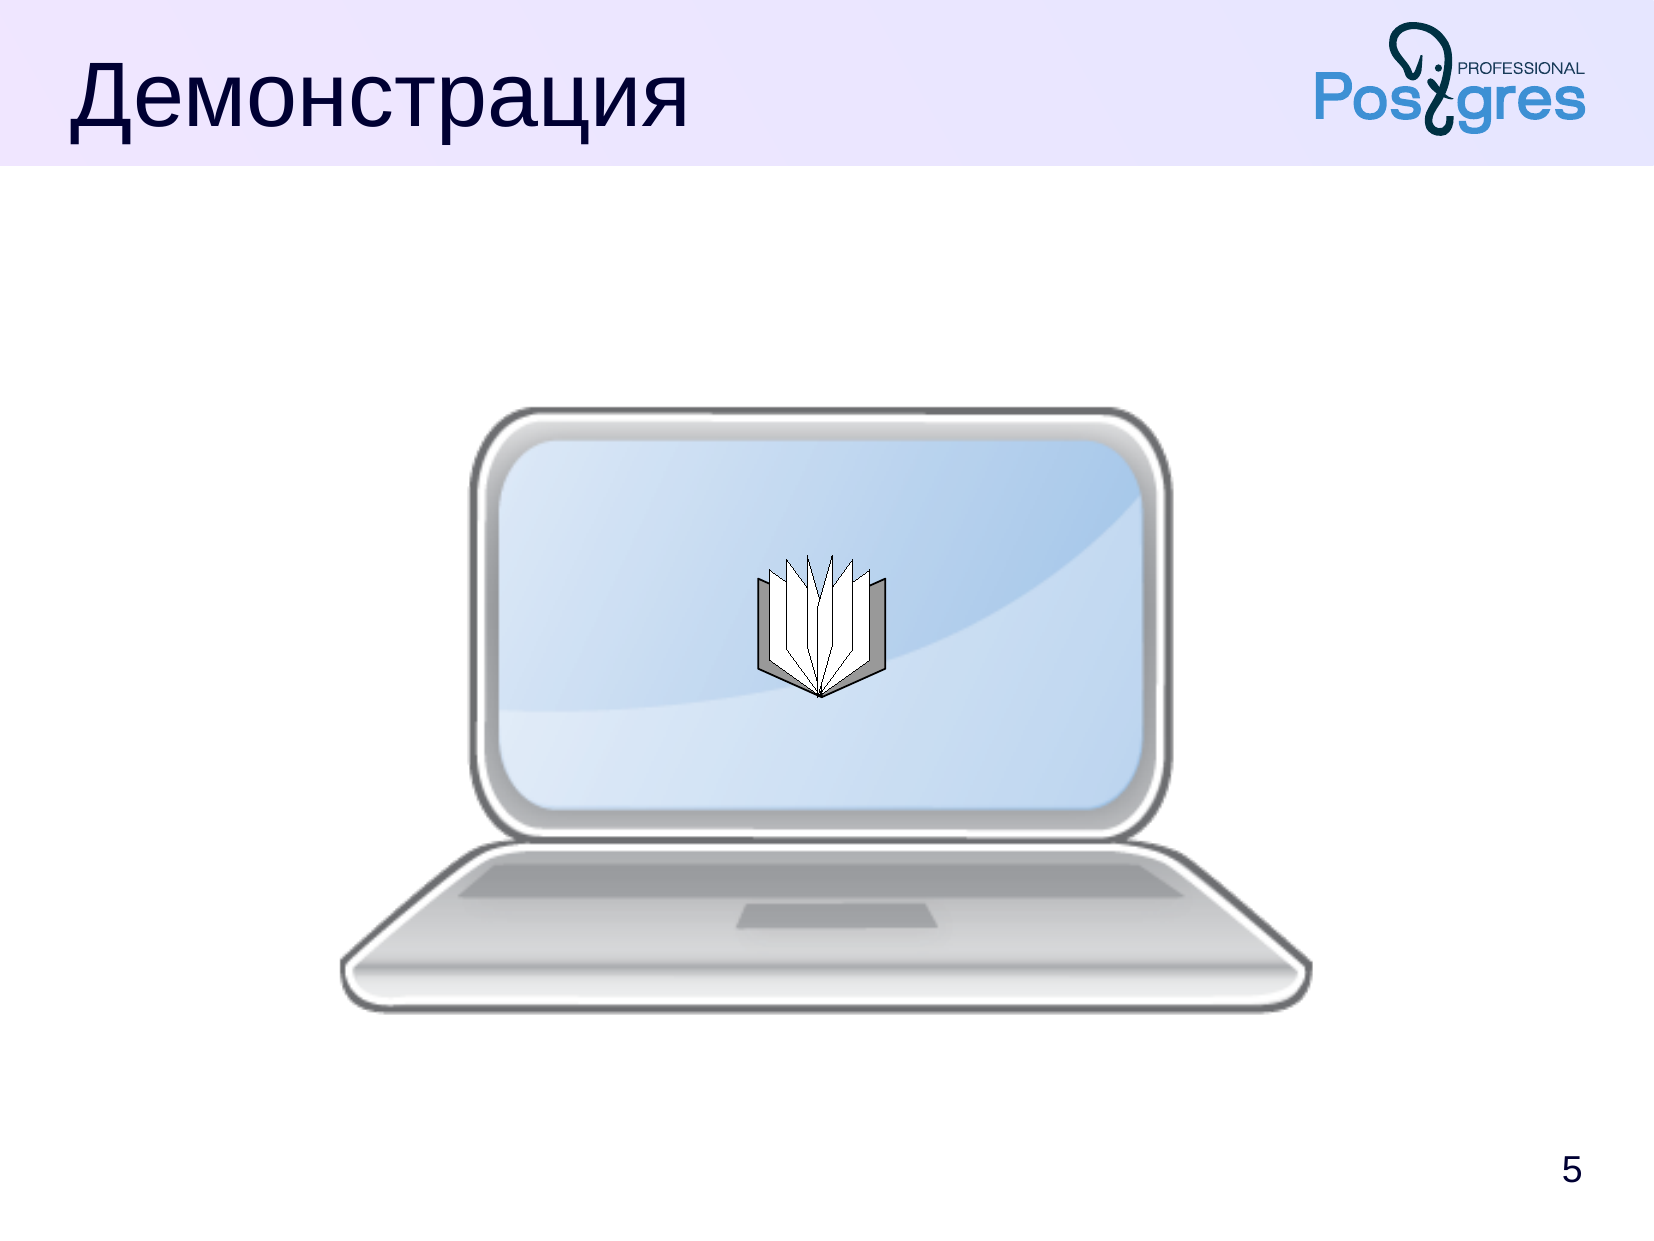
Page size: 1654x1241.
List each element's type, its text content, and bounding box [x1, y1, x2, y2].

title Демонстрация [70, 43, 1241, 147]
picture [298, 365, 1356, 1058]
text_box [758, 555, 886, 698]
